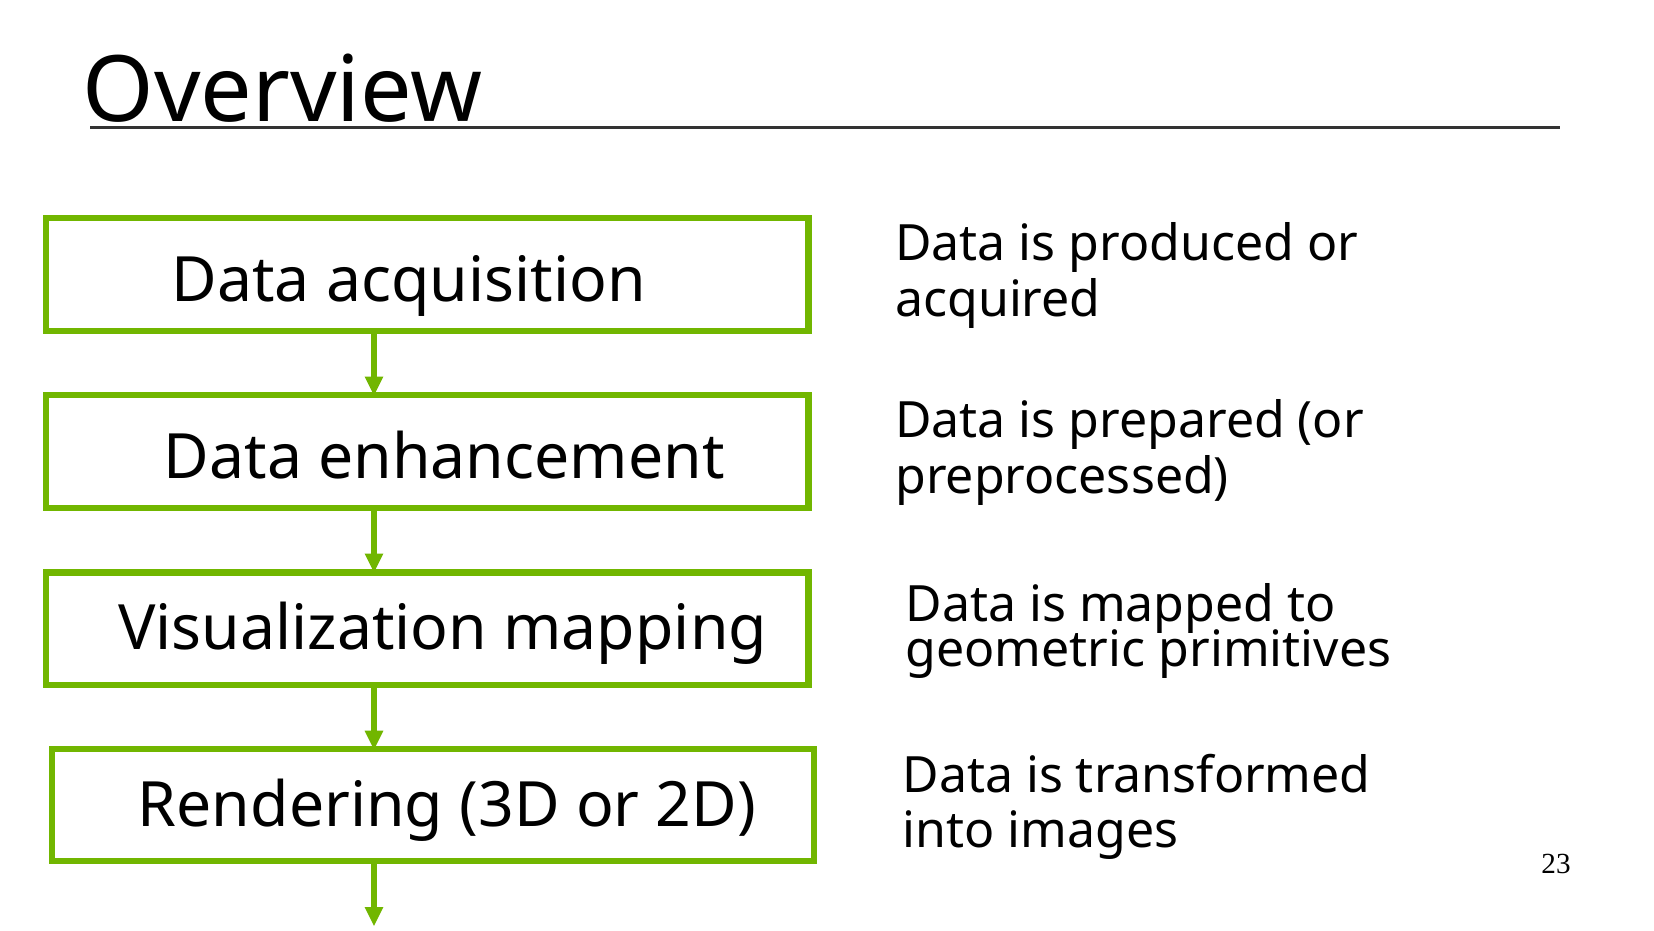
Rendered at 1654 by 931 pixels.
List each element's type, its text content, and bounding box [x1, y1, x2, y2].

text_box Data is mapped to geometric primitives [855, 562, 1407, 684]
text_box Rendering (3D or 2D) [87, 758, 772, 849]
text_box Data is prepared (or preprocessed) [845, 381, 1571, 513]
title Overview [82, 32, 1571, 140]
text_box Data is transformed into images [852, 735, 1399, 867]
text_box Data acquisition [121, 233, 662, 323]
text_box Data is produced or acquired [845, 203, 1535, 336]
text_box Visualization mapping [68, 581, 784, 672]
text_box Data enhancement [113, 410, 741, 500]
